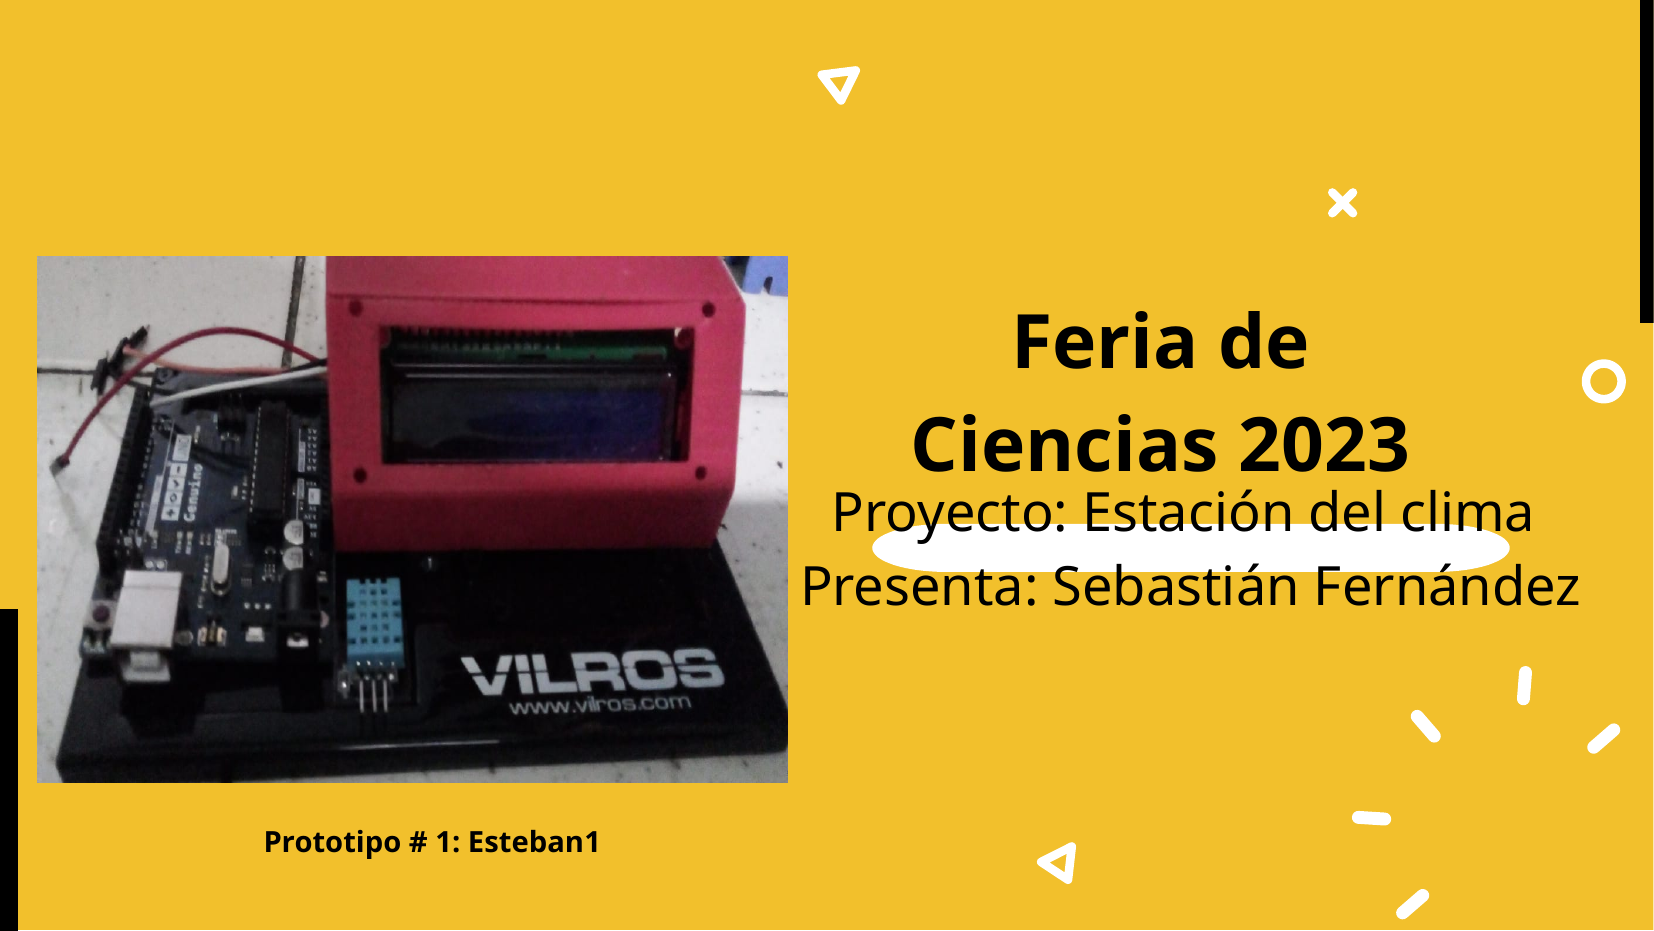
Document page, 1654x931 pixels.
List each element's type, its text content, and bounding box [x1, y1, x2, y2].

text_box Proyecto: Estación del clima Presenta: Sebastián Fernández [872, 525, 1510, 572]
text_box Prototipo # 1: Esteban1 [102, 800, 763, 881]
picture [37, 256, 788, 783]
title Feria de Ciencias 2023 [860, 256, 1461, 526]
